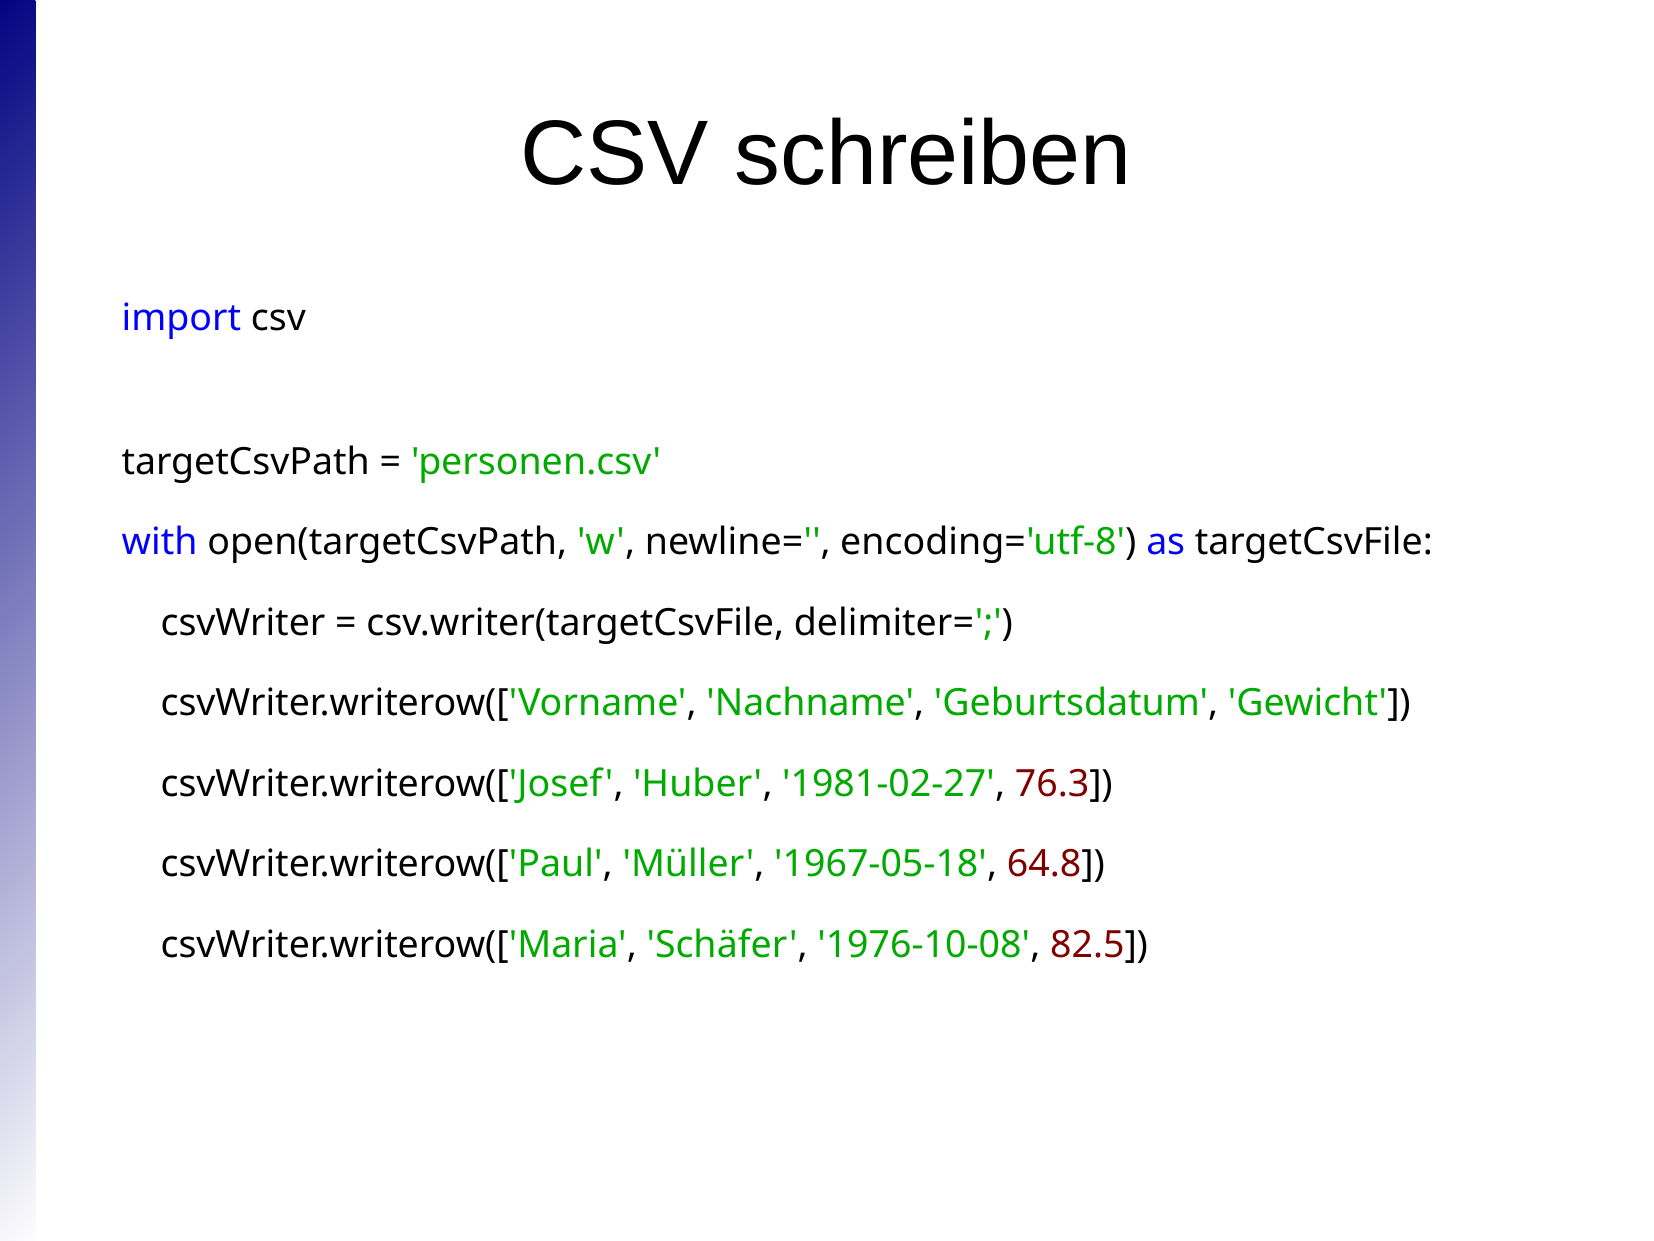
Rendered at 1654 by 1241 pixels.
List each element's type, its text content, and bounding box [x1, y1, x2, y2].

list import csv targetCsvPath = 'personen.csv' with open(targetCsvPath, 'w', newline='', encoding='utf-8') as targetCsvFile: csvWriter = csv.writer(targetCsvFile, delimiter=';') csvWriter.writerow(['Vorname', 'Nachname', 'Geburtsdatum', 'Gewicht']) csvWriter.writerow(['Josef', 'Huber', '1981-02-27', 76.3]) csvWriter.writerow(['Paul', 'Müller', '1967-05-18', 64.8]) csvWriter.writerow(['Maria', 'Schäfer', '1976-10-08', 82.5]) [82, 290, 1571, 1109]
title CSV schreiben [82, 49, 1571, 257]
